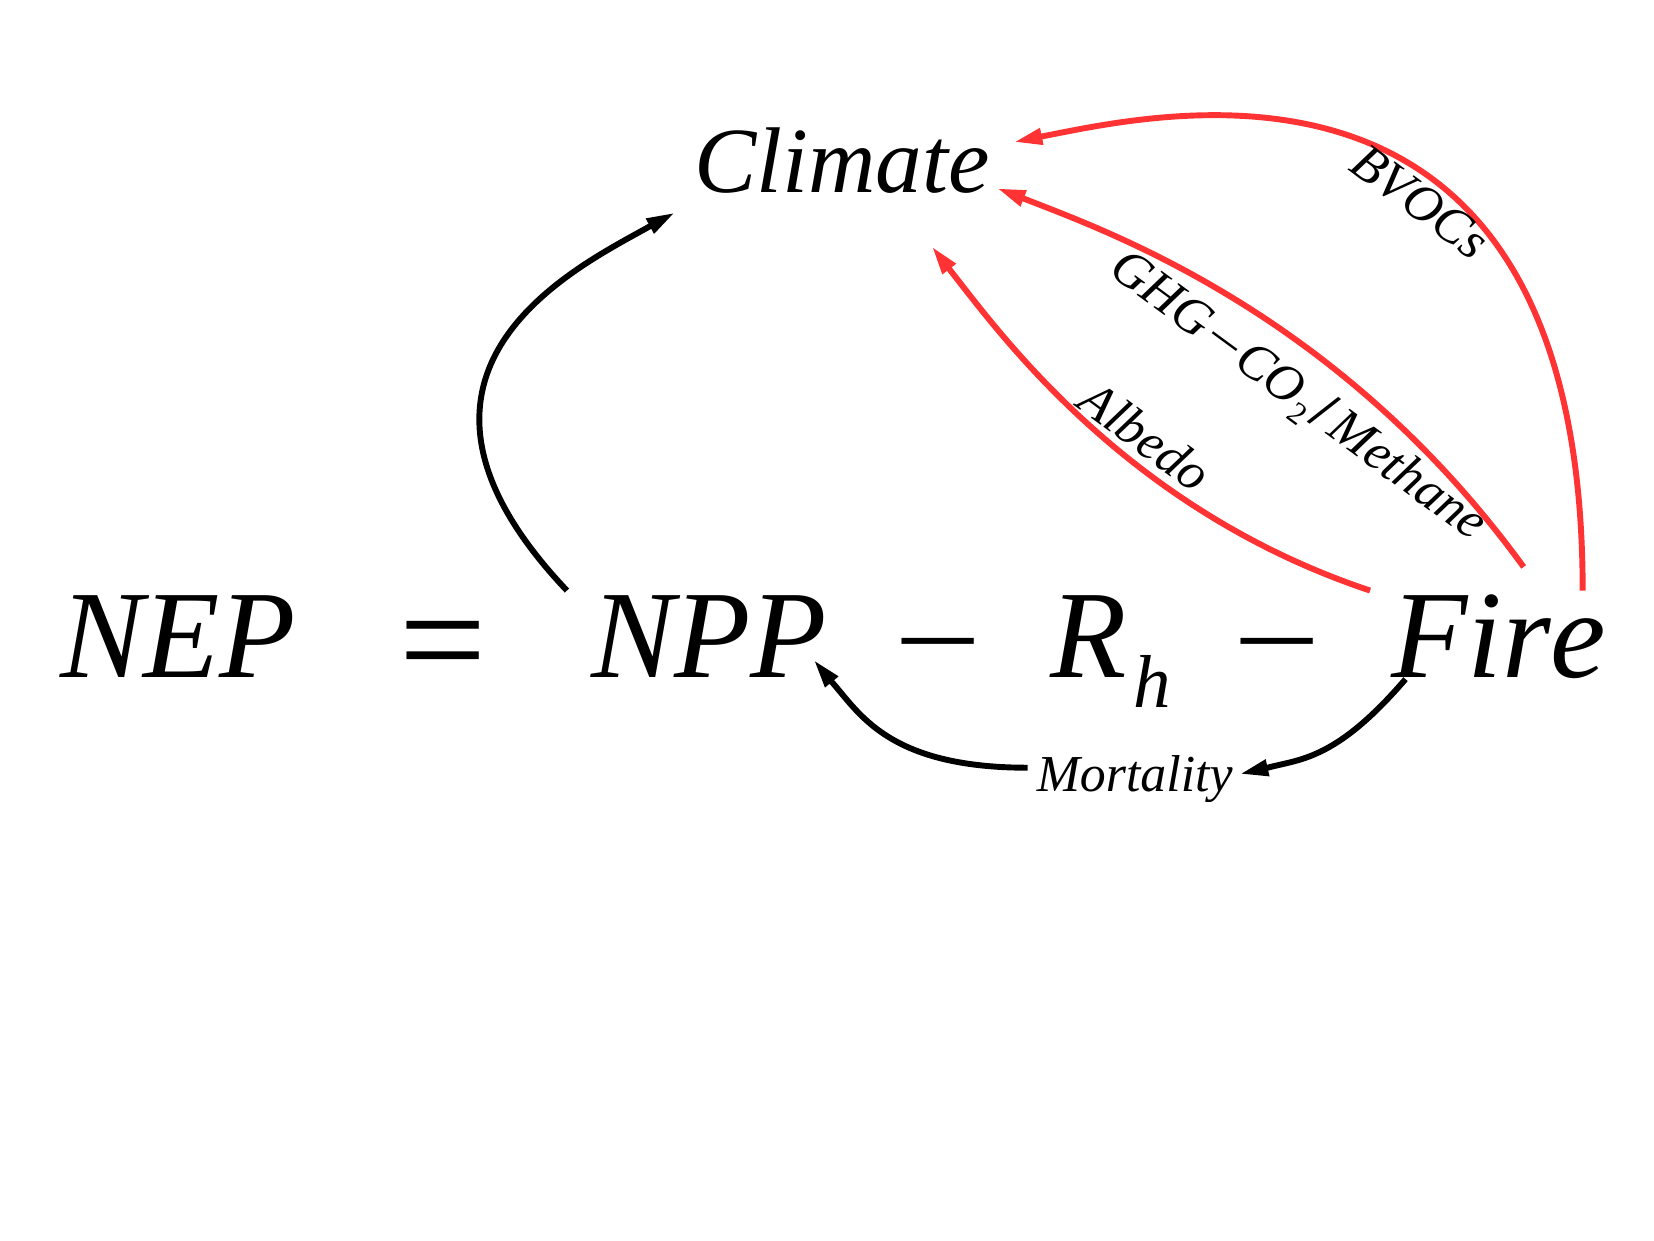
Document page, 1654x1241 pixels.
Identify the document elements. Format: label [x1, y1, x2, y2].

chart [1091, 232, 1506, 562]
chart [688, 110, 999, 214]
chart [47, 566, 1617, 724]
chart [1334, 126, 1507, 275]
chart [1027, 744, 1242, 802]
chart [1060, 362, 1229, 507]
